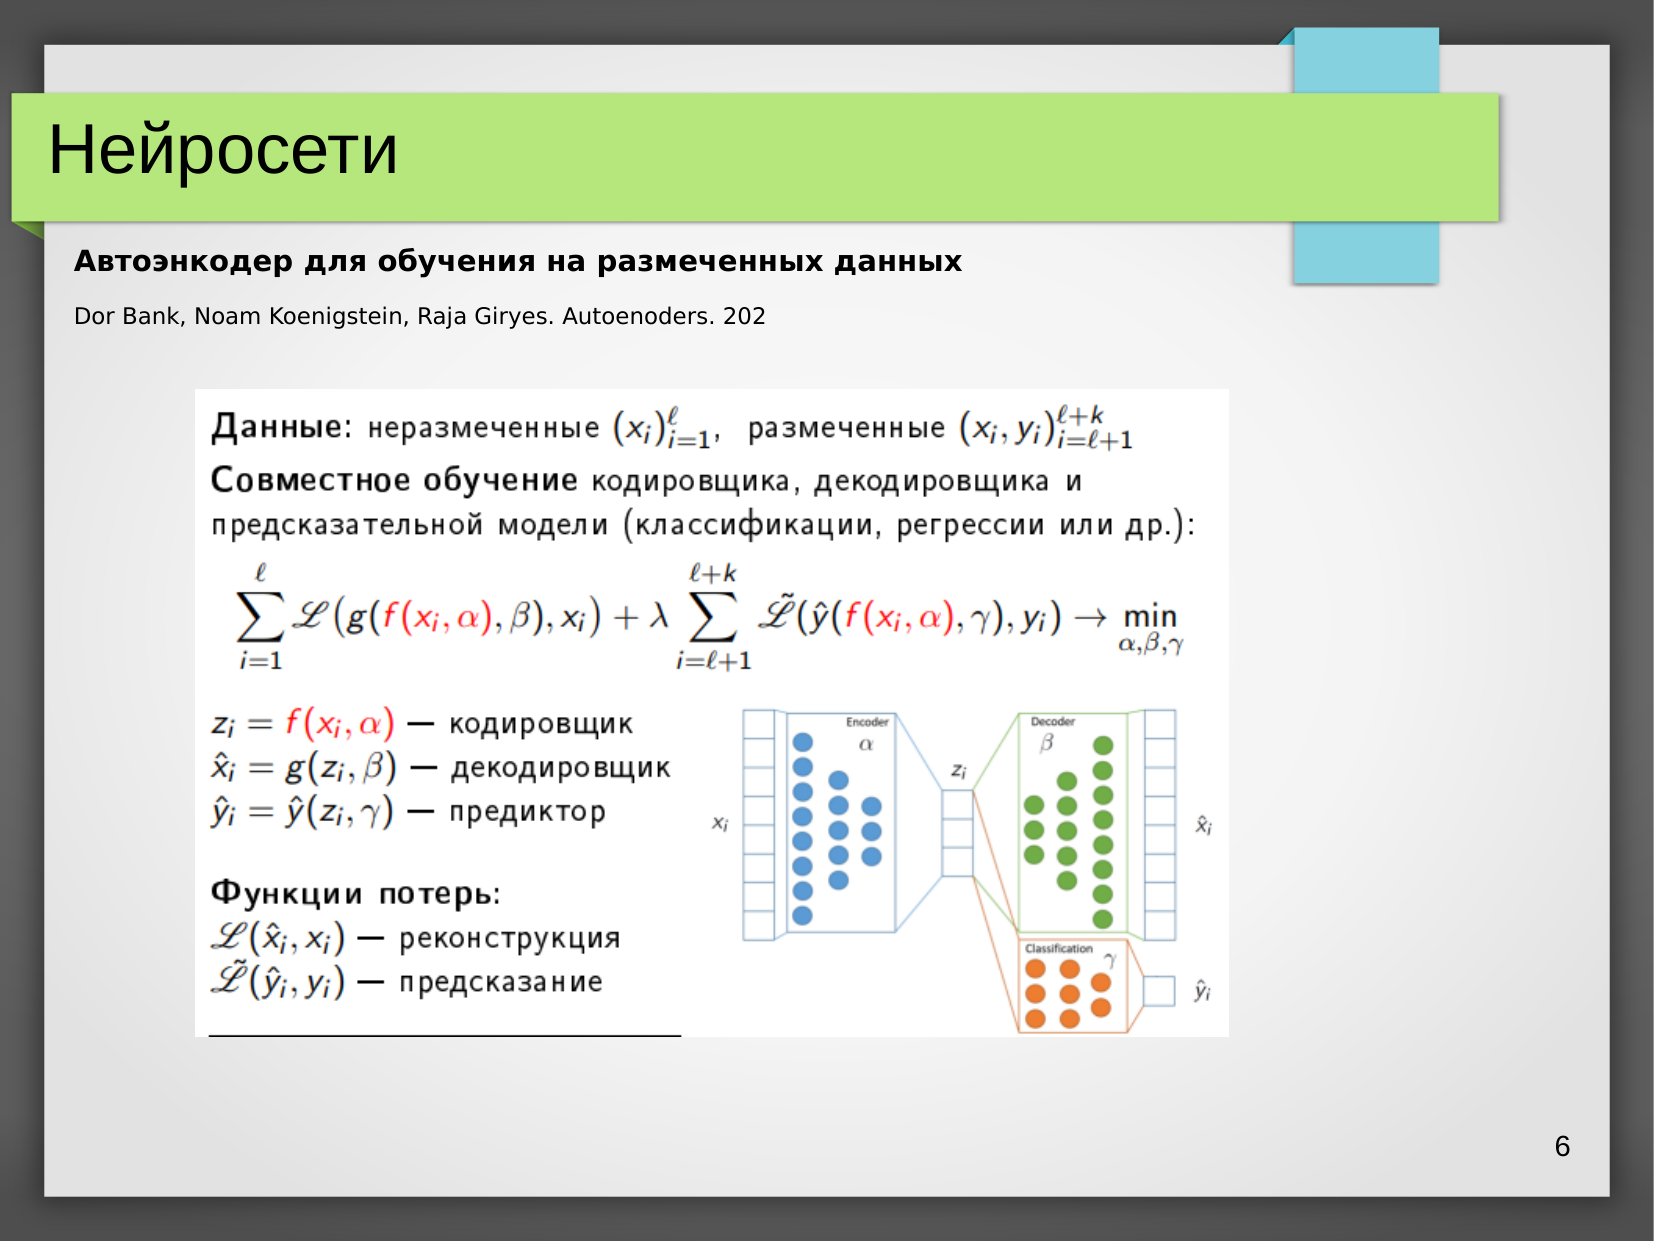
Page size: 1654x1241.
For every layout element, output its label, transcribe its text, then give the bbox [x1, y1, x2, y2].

picture [0, 0, 1654, 1241]
title Нейросети [47, 96, 1536, 201]
text_box Автоэнкодер для обучения на размеченных данных Dor Bank, Noam Koenigstein, Raja Giryes. Autoenoders. 202 [59, 236, 1406, 355]
